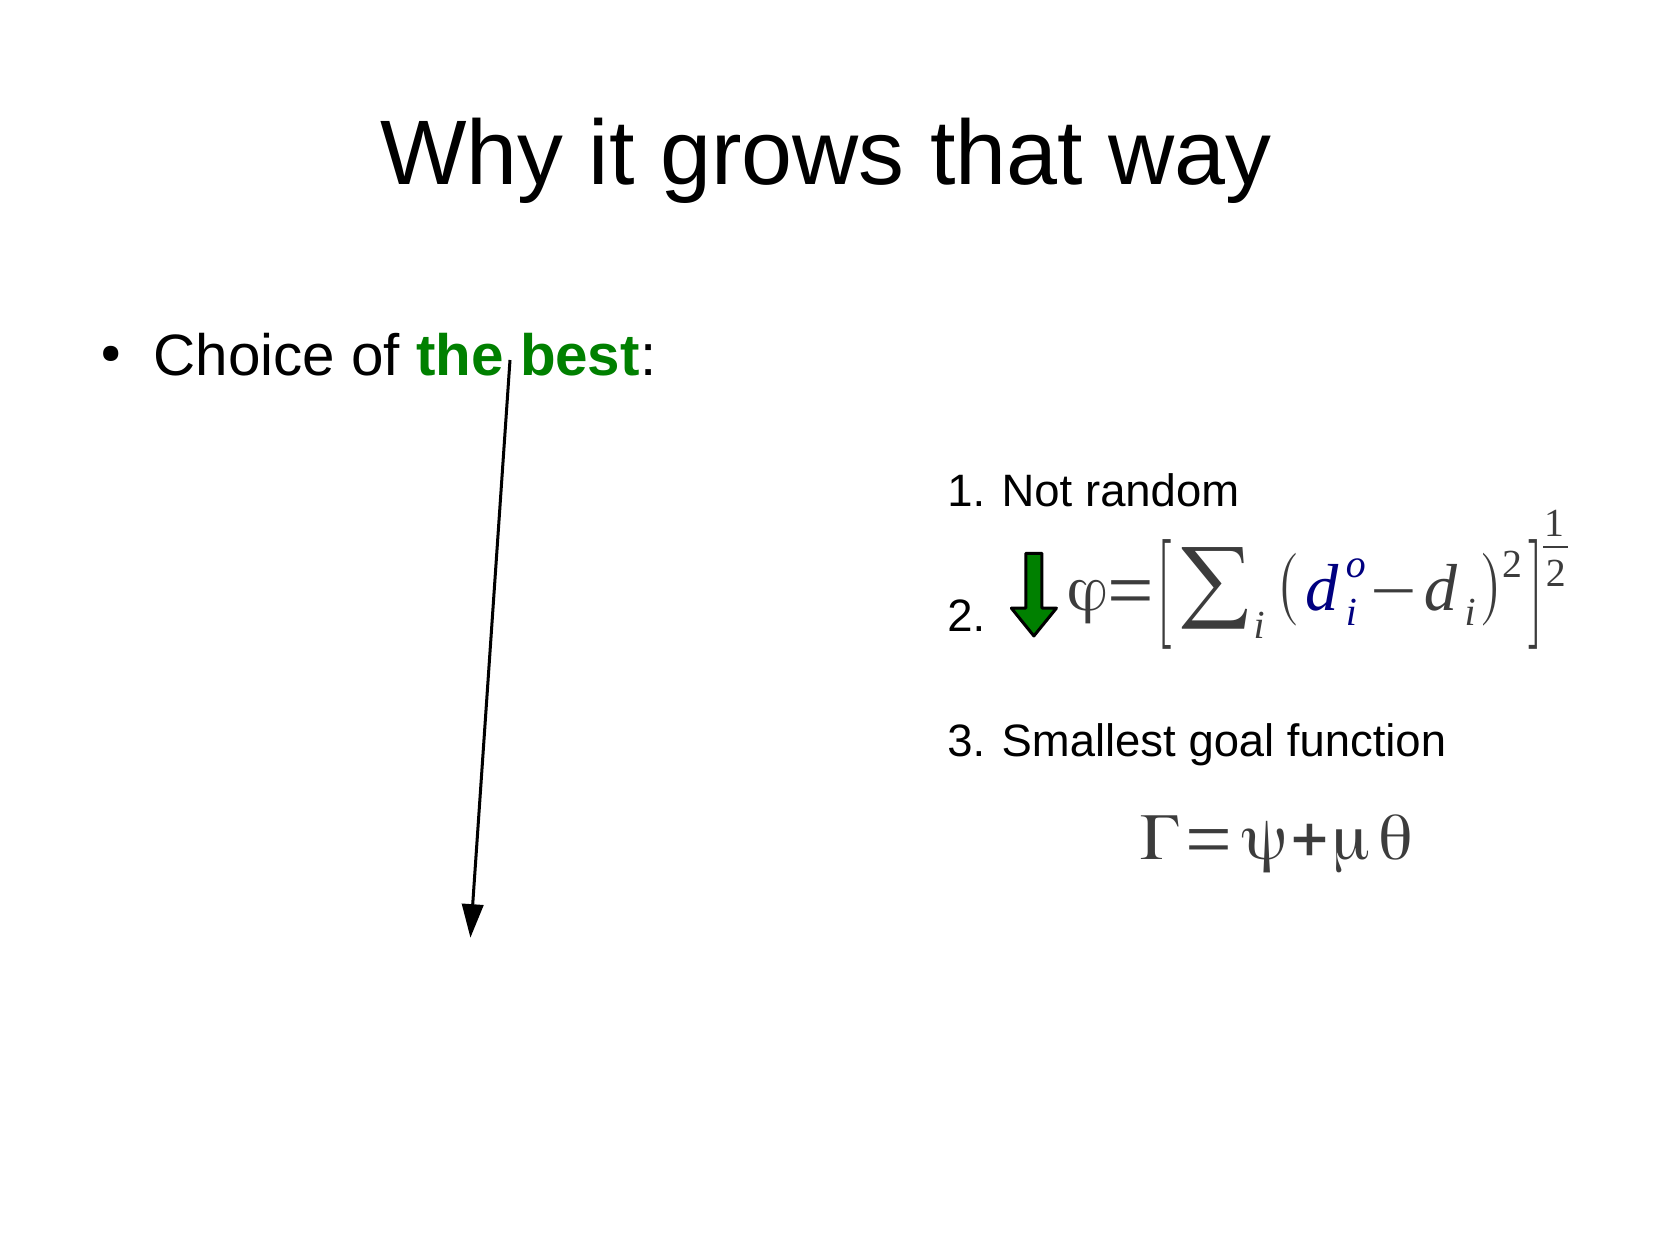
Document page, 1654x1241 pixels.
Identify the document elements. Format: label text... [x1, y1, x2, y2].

chart [1059, 500, 1576, 653]
list Not random Smallest goal function [933, 414, 1597, 770]
picture [15, 390, 916, 1186]
chart [1131, 811, 1420, 876]
list Choice of the best: [82, 290, 1538, 1010]
text_box [1011, 553, 1057, 636]
title Why it grows that way [82, 49, 1571, 257]
